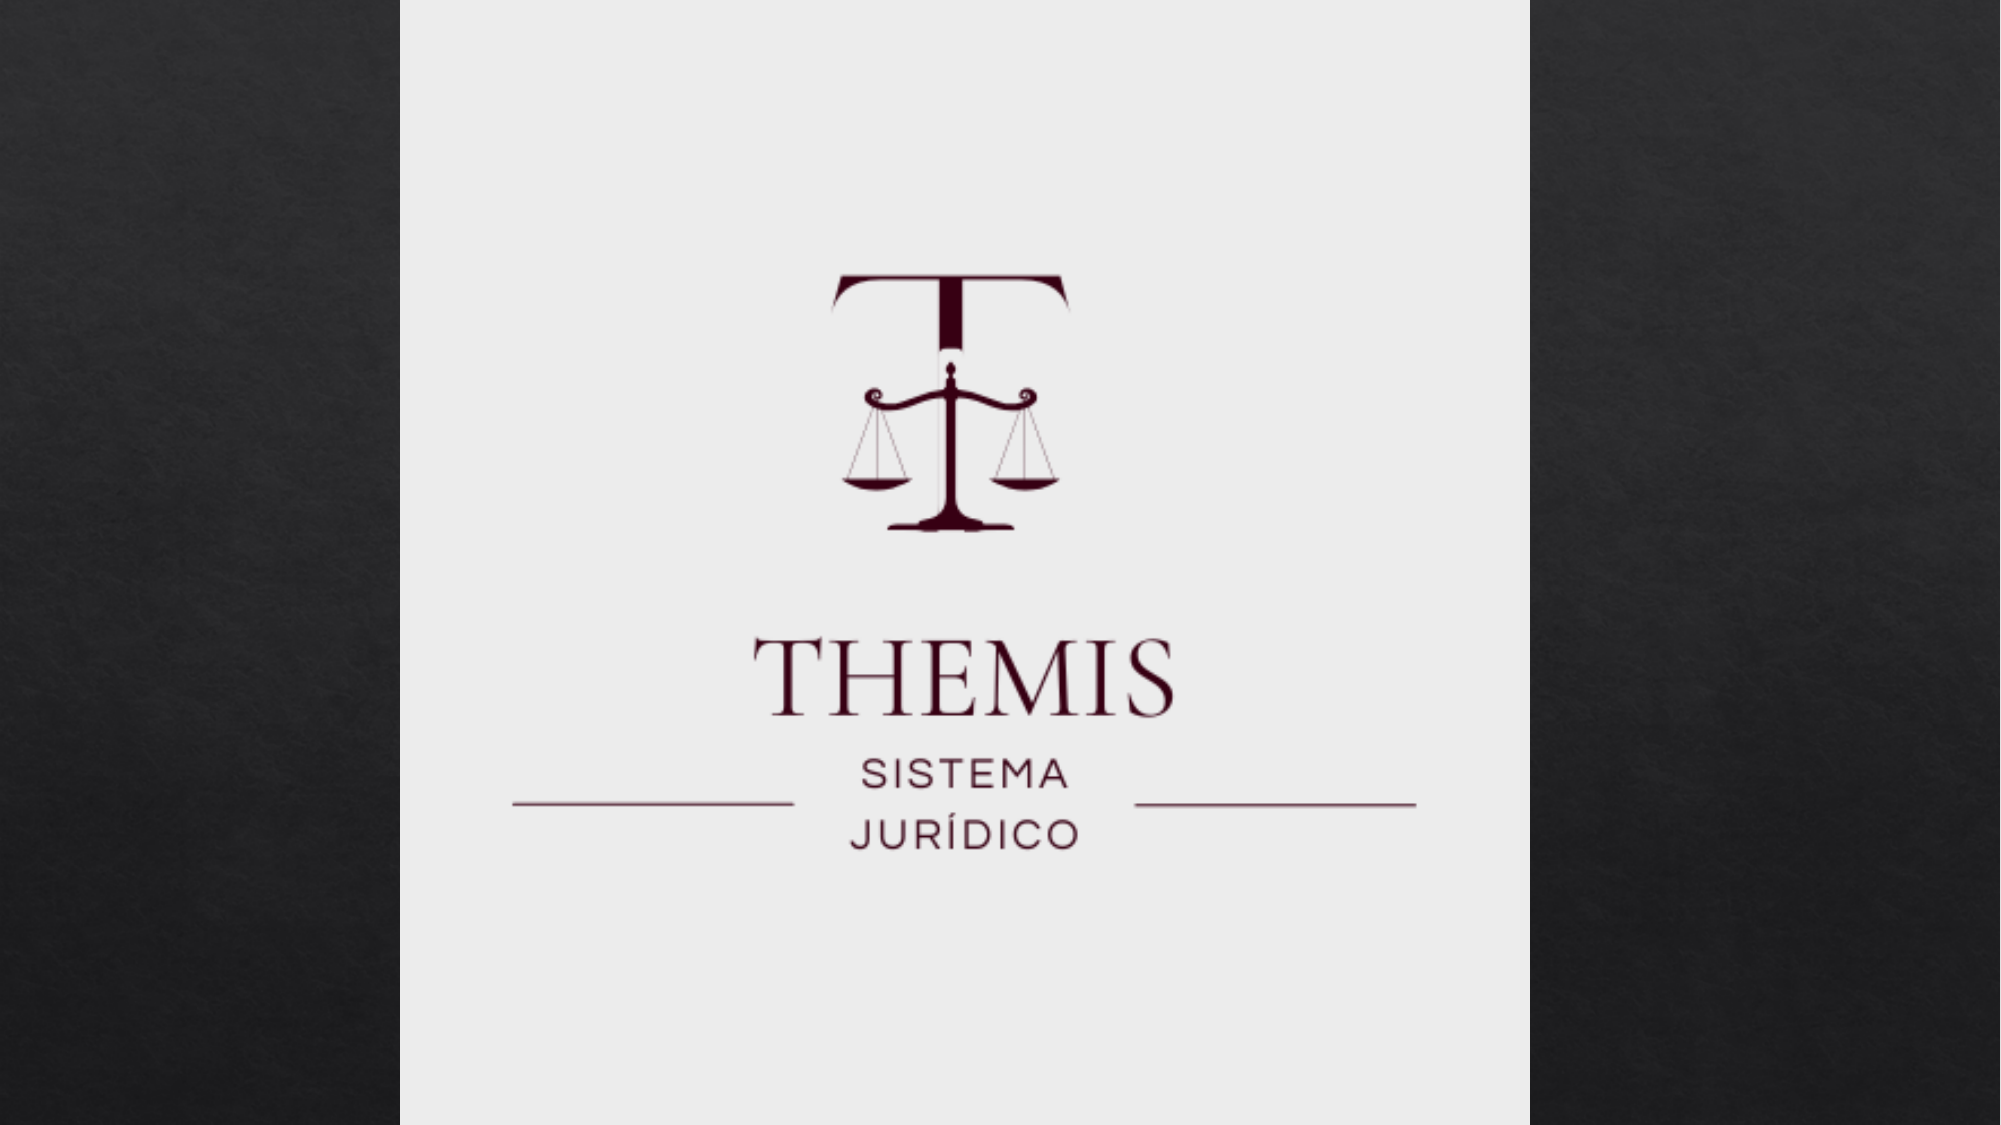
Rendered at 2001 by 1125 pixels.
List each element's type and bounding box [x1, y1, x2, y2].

picture [400, 0, 1530, 1125]
